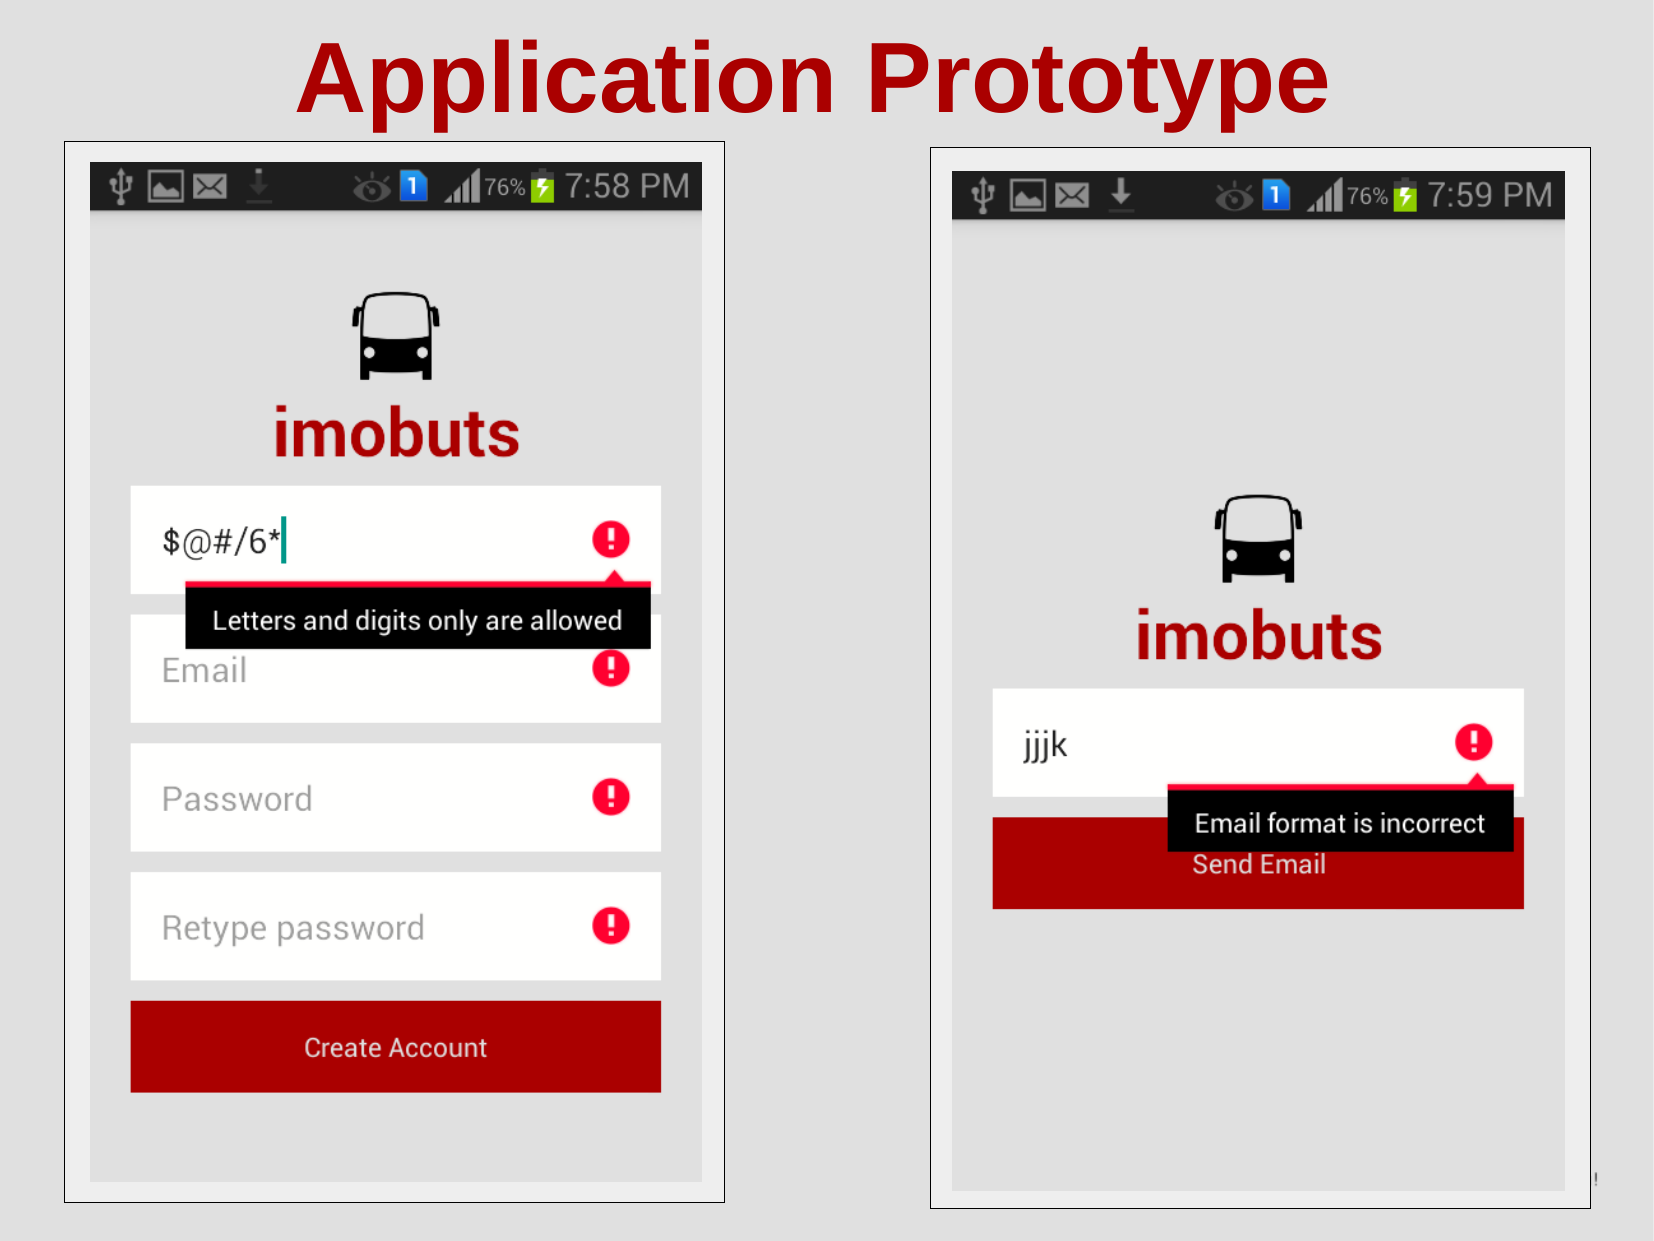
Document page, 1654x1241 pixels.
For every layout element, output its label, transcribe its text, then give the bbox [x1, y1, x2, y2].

text_box [64, 141, 725, 1203]
text_box [930, 147, 1591, 1209]
text_box Application Prototype [140, 14, 1514, 142]
picture [0, 0, 1654, 1241]
